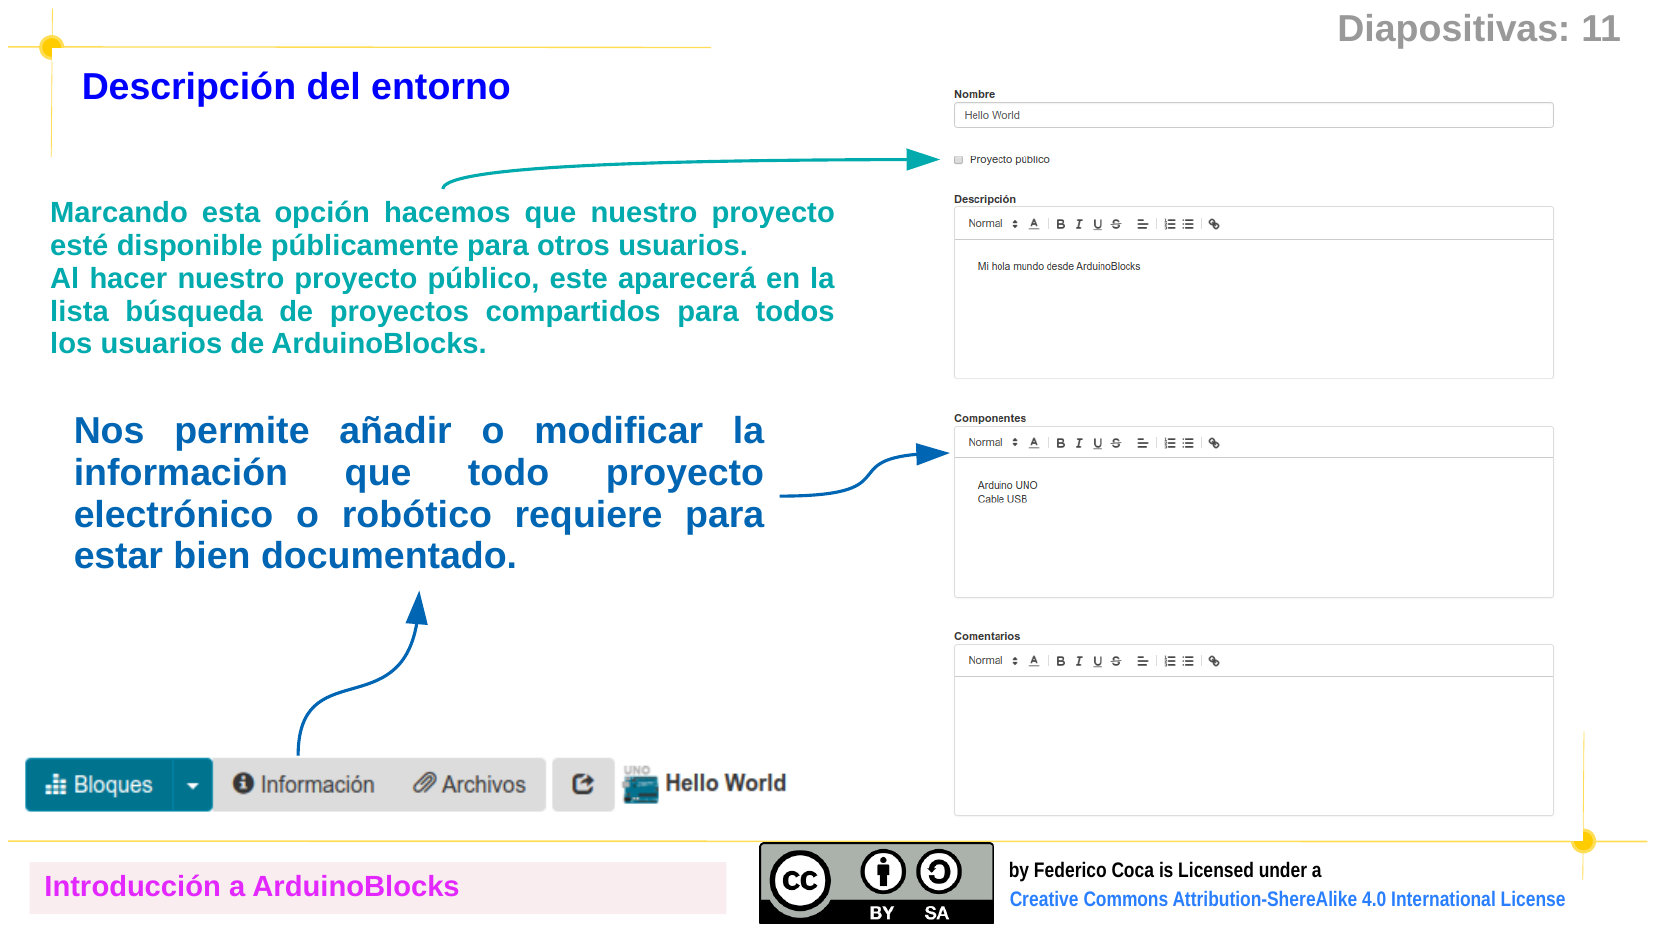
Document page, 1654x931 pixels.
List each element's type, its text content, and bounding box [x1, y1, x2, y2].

text_box Introducción a ArduinoBlocks [29, 862, 727, 915]
picture [24, 755, 809, 816]
text_box Nos permite añadir o modificar la información que todo proyecto electrónico o robótico requiere para estar bien documentado. [59, 401, 780, 591]
text_box Diapositivas: 11 [1322, 0, 1644, 57]
text_box Marcando esta opción hacemos que nuestro proyecto esté disponible públicamente para otros usuarios. Al hacer nuestro proyecto público, este aparecerá en la lista búsqueda de proyectos compartidos para todos los usuarios de ArduinoBlocks. [35, 189, 851, 379]
text_box Descripción del entorno [67, 58, 1207, 116]
picture [949, 82, 1560, 824]
